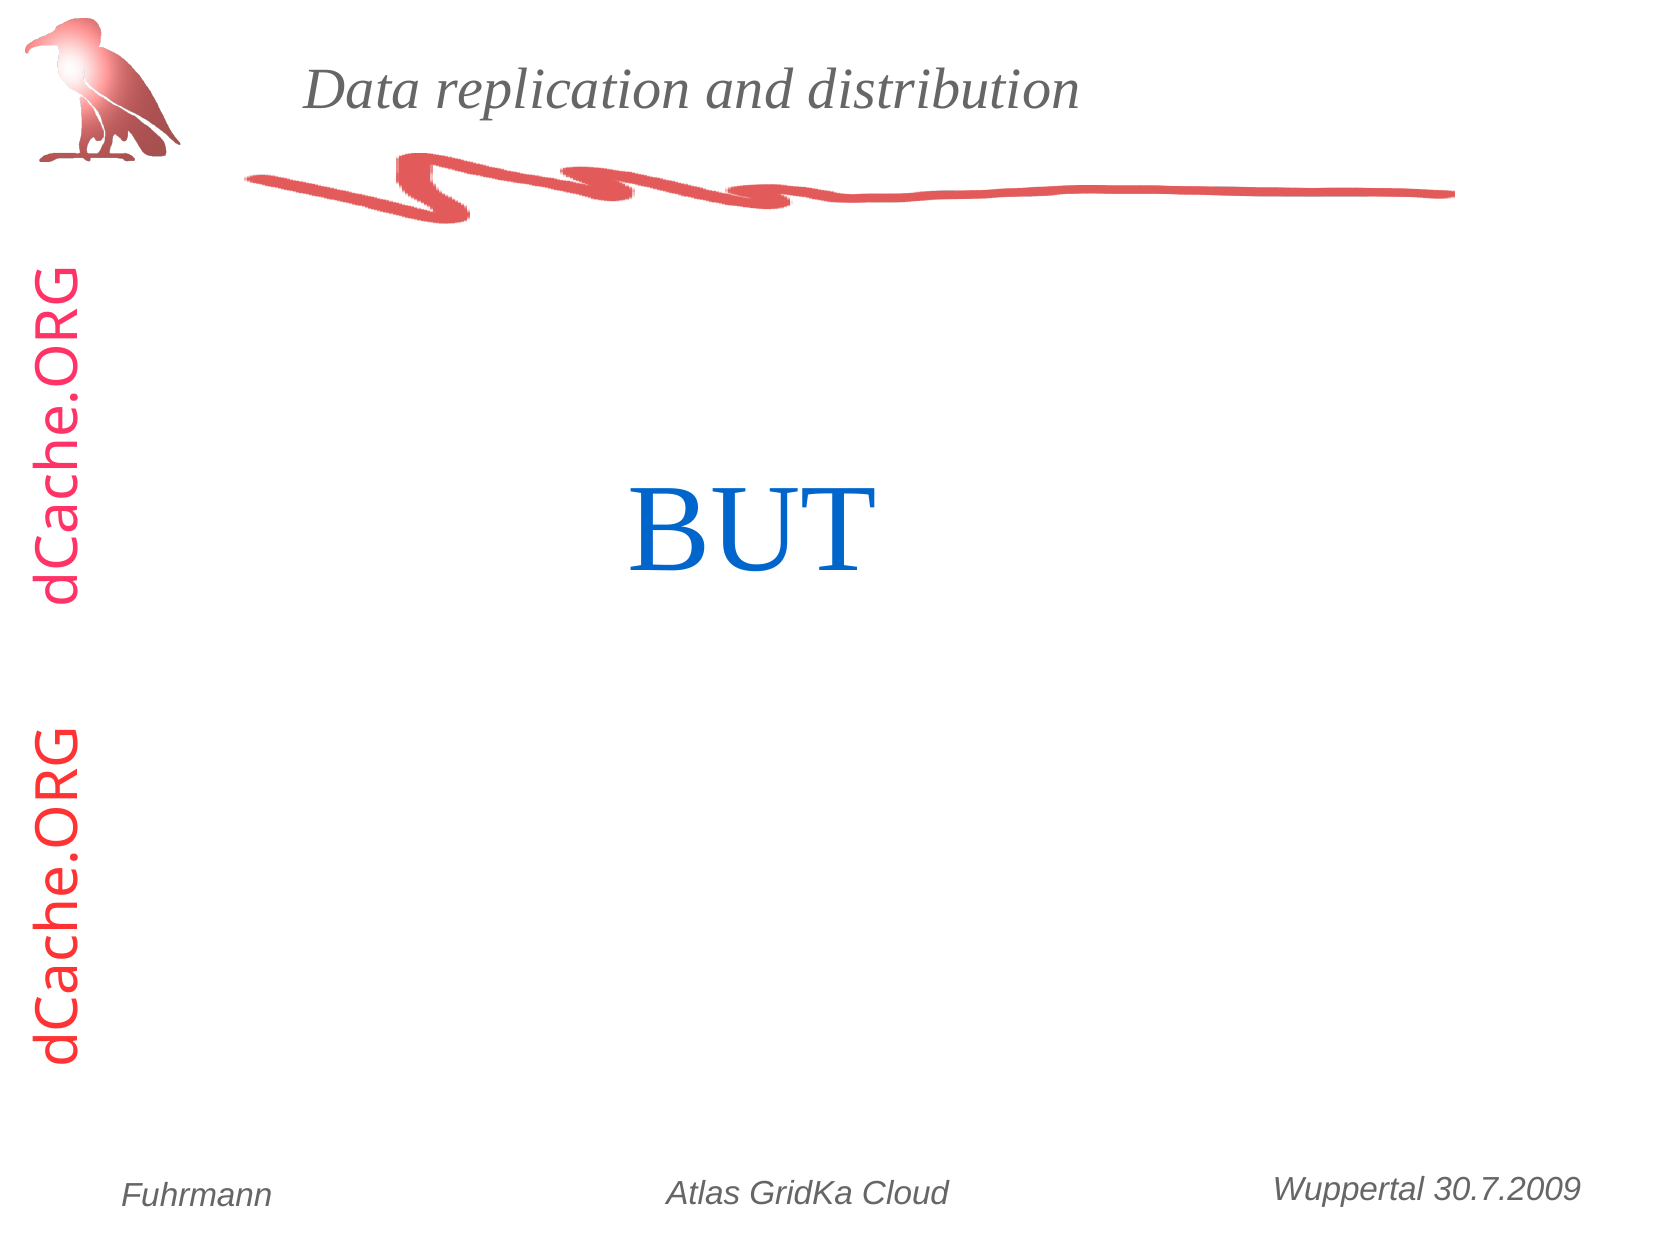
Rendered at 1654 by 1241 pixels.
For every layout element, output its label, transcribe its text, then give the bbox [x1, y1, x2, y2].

text_box BUT [612, 451, 1000, 675]
text_box Data replication and distribution [289, 49, 1094, 132]
